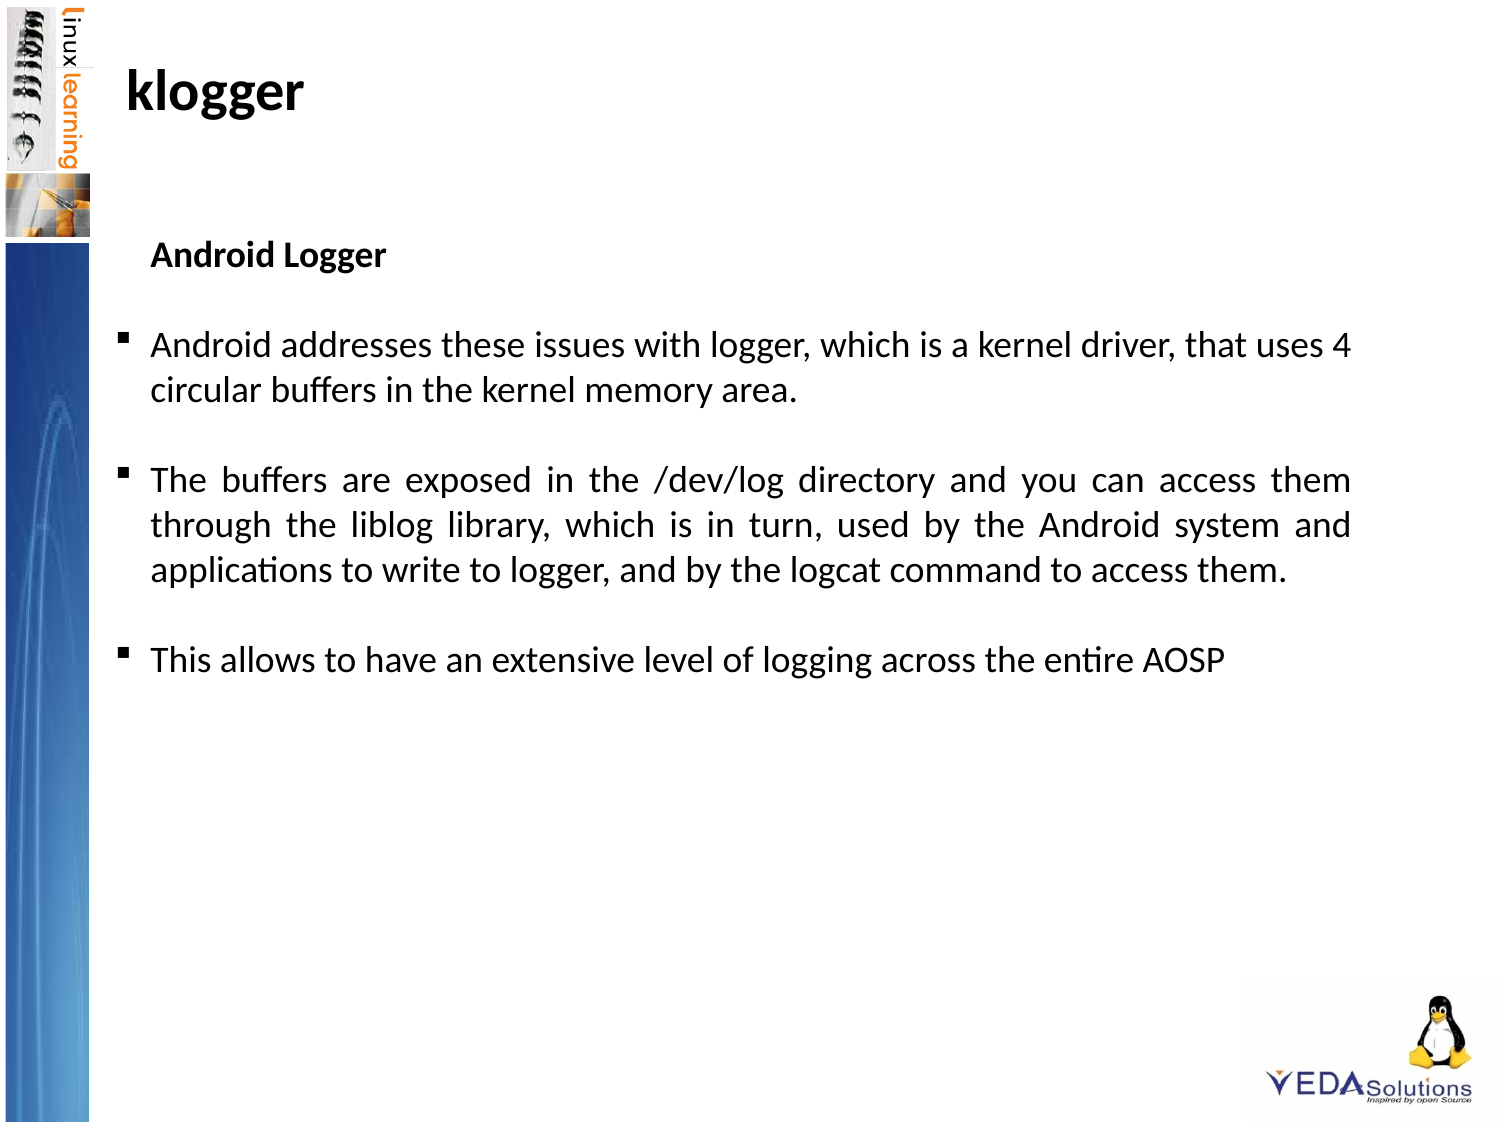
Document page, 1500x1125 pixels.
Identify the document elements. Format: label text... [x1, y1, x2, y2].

picture [1245, 977, 1500, 1125]
picture [5, 0, 97, 237]
text_box Android Logger Android addresses these issues with logger, which is a kernel driver, that uses 4 circular buffers in the kernel memory area. The buffers are exposed in the /dev/log directory and you can access them through the liblog library, which is in turn, used by the Android system and applications to write to logger, and by the logcat command to access them. This allows to have an extensive level of logging across the entire AOSP [100, 172, 1369, 982]
picture [5, 243, 89, 1122]
text_box klogger [112, 45, 1425, 197]
